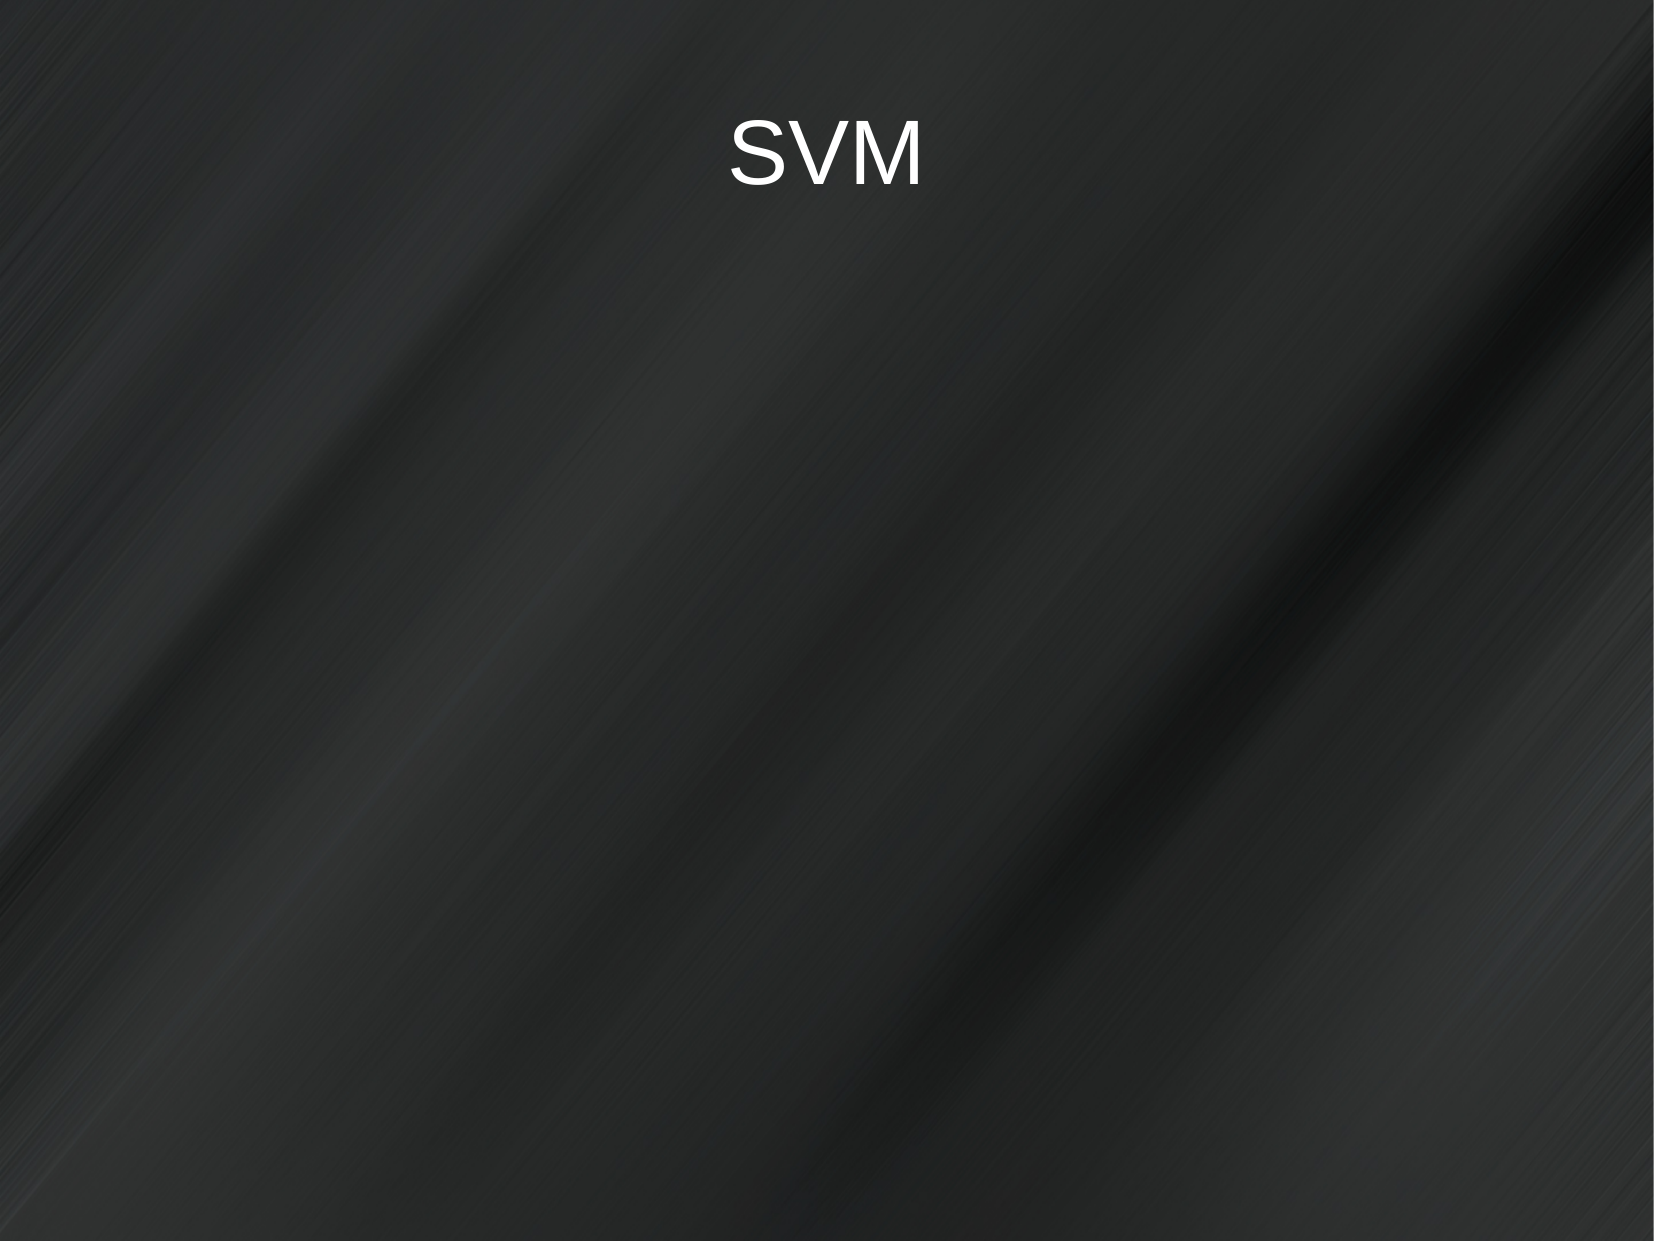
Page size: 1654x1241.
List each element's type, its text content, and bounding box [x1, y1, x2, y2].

title SVM [82, 49, 1571, 257]
picture [0, 0, 1654, 1241]
